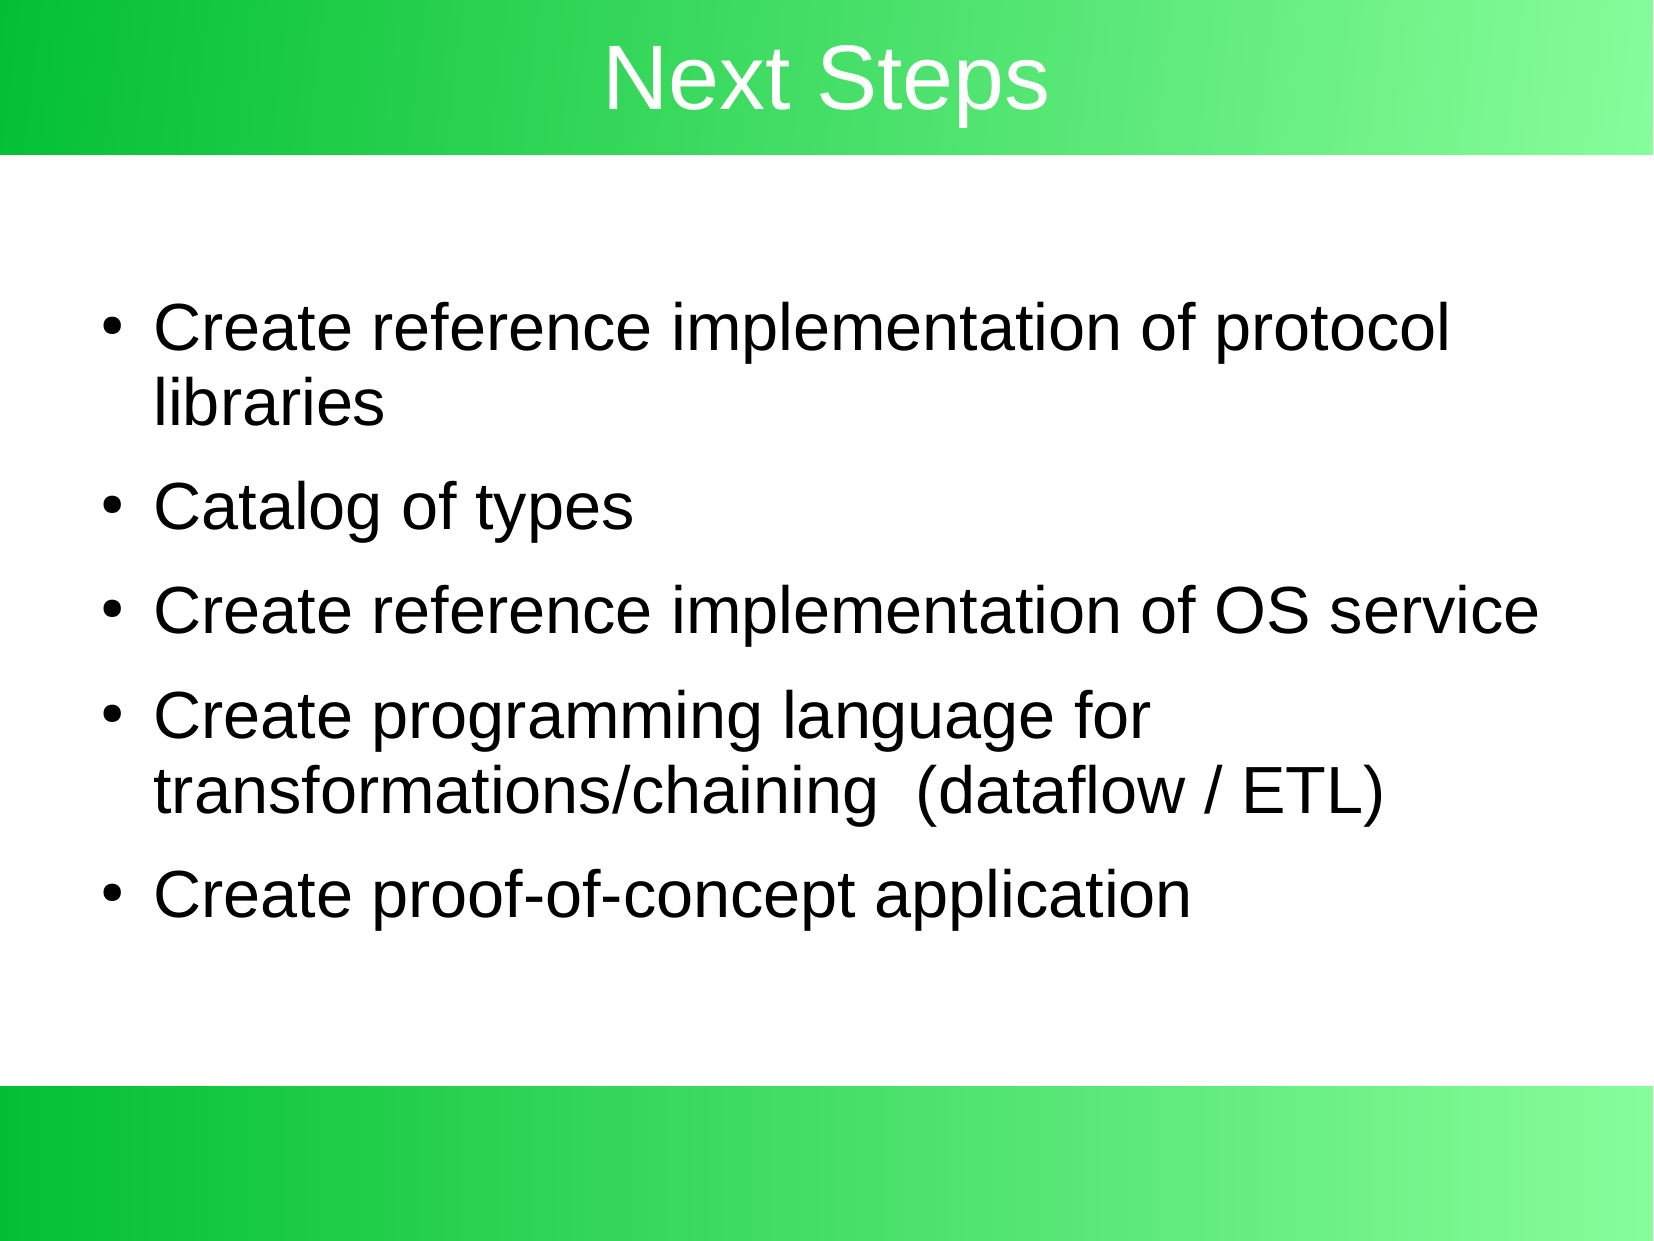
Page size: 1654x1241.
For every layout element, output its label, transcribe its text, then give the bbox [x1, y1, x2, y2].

list Create reference implementation of protocol libraries Catalog of types Create reference implementation of OS service Create programming language for transformations/chaining (dataflow / ETL) Create proof-of-concept application [82, 290, 1571, 1010]
title Next Steps [82, 25, 1571, 130]
